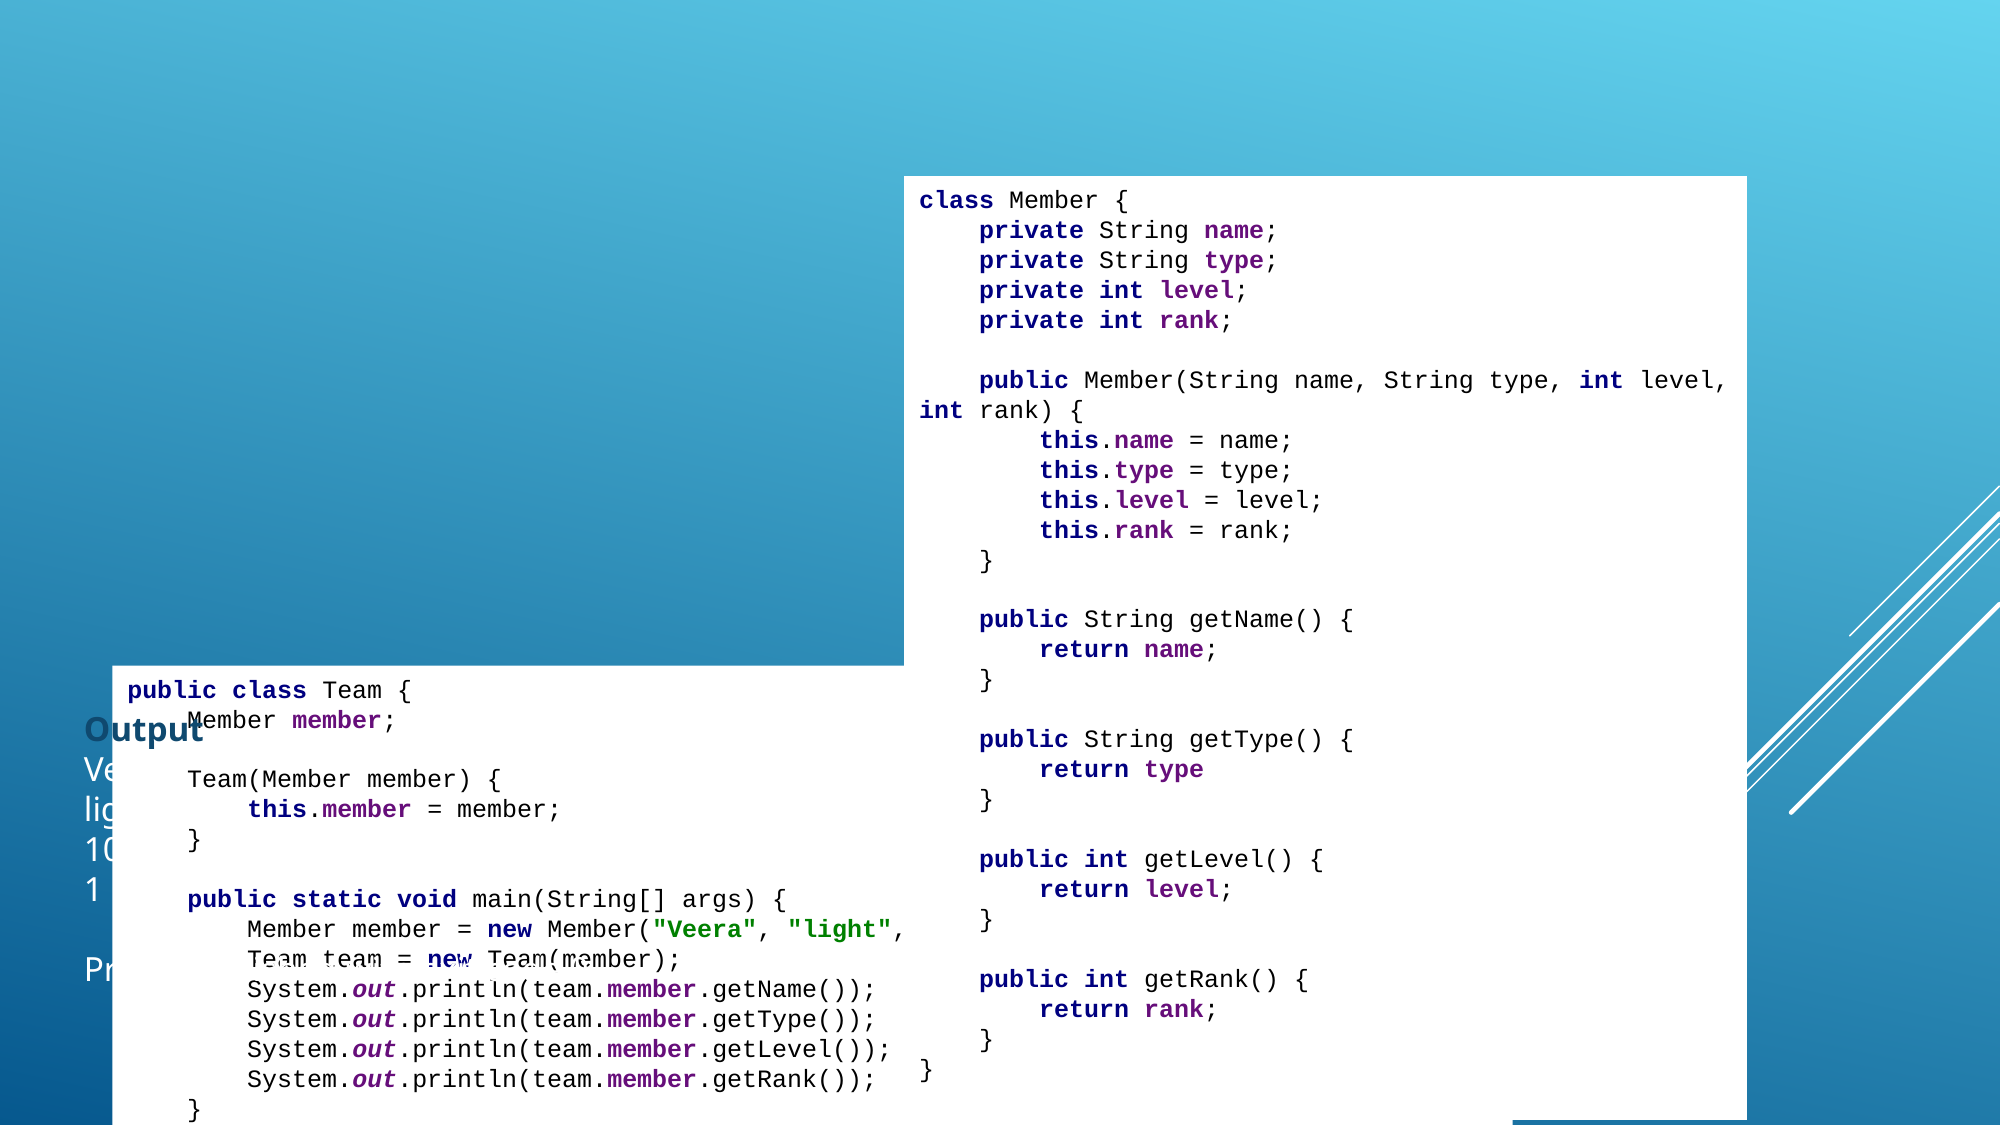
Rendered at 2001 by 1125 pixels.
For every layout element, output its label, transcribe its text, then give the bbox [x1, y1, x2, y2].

text_box class Member { private String name; private String type; private int level; private int rank; public Member(String name, String type, int level, int rank) { this.name = name; this.type = type; this.level = level; this.rank = rank; } public String getName() { return name; } public String getType() { return type } public int getLevel() { return level; } public int getRank() { return rank; } } [904, 176, 1747, 1120]
text_box Output Veera light 10 1 Process finished with exit code 0 [69, 701, 887, 995]
list public class Team { Member member; Team(Member member) { this.member = member; } public static void main(String[] args) { Member member = new Member("Veera", "light", 10, 1); Team team = new Team(member); System.out.println(team.member.getName()); System.out.println(team.member.getType()); System.out.println(team.member.getLevel()); System.out.println(team.member.getRank()); } } [51, 58, 888, 589]
